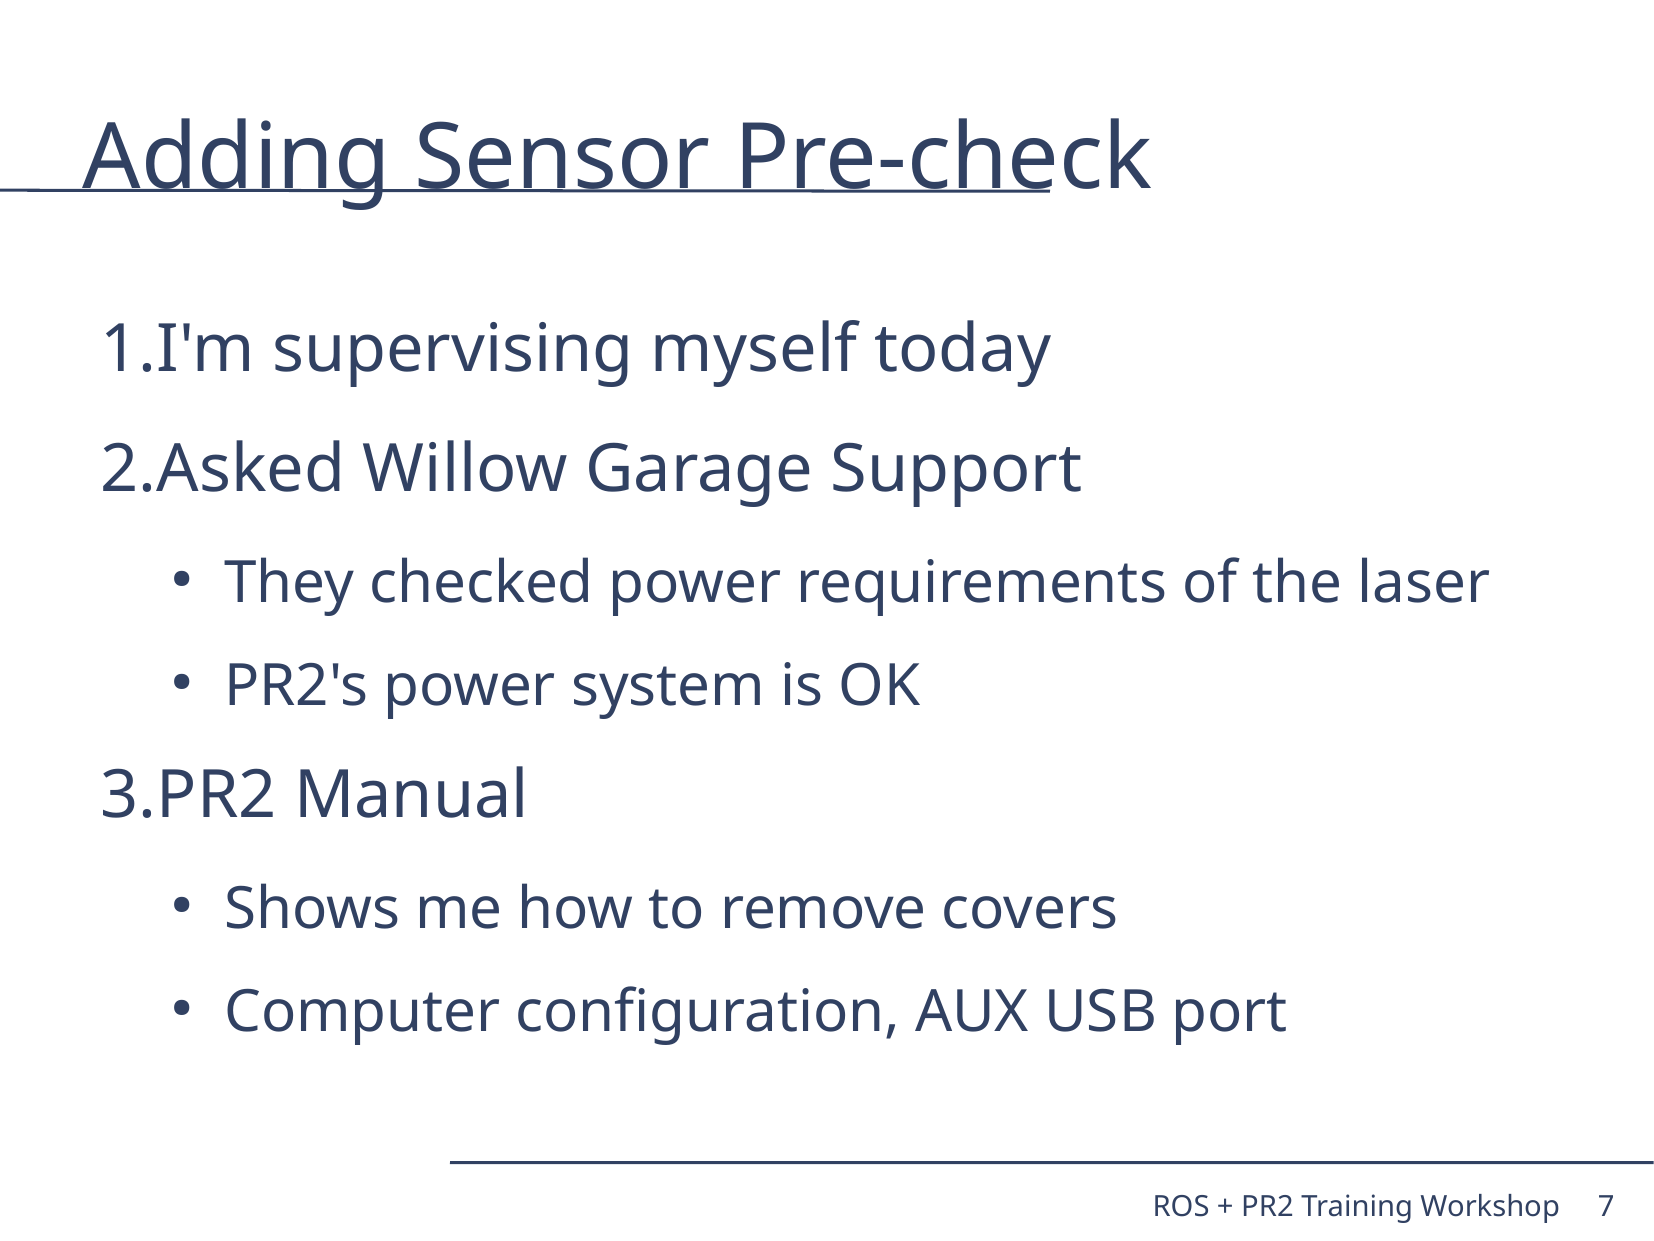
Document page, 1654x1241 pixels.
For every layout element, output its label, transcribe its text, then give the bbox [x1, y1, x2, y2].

title Adding Sensor Pre-check [82, 49, 1571, 257]
list I'm supervising myself today Asked Willow Garage Support They checked power requirements of the laser PR2's power system is OK PR2 Manual Shows me how to remove covers Computer configuration, AUX USB port [82, 300, 1571, 1094]
